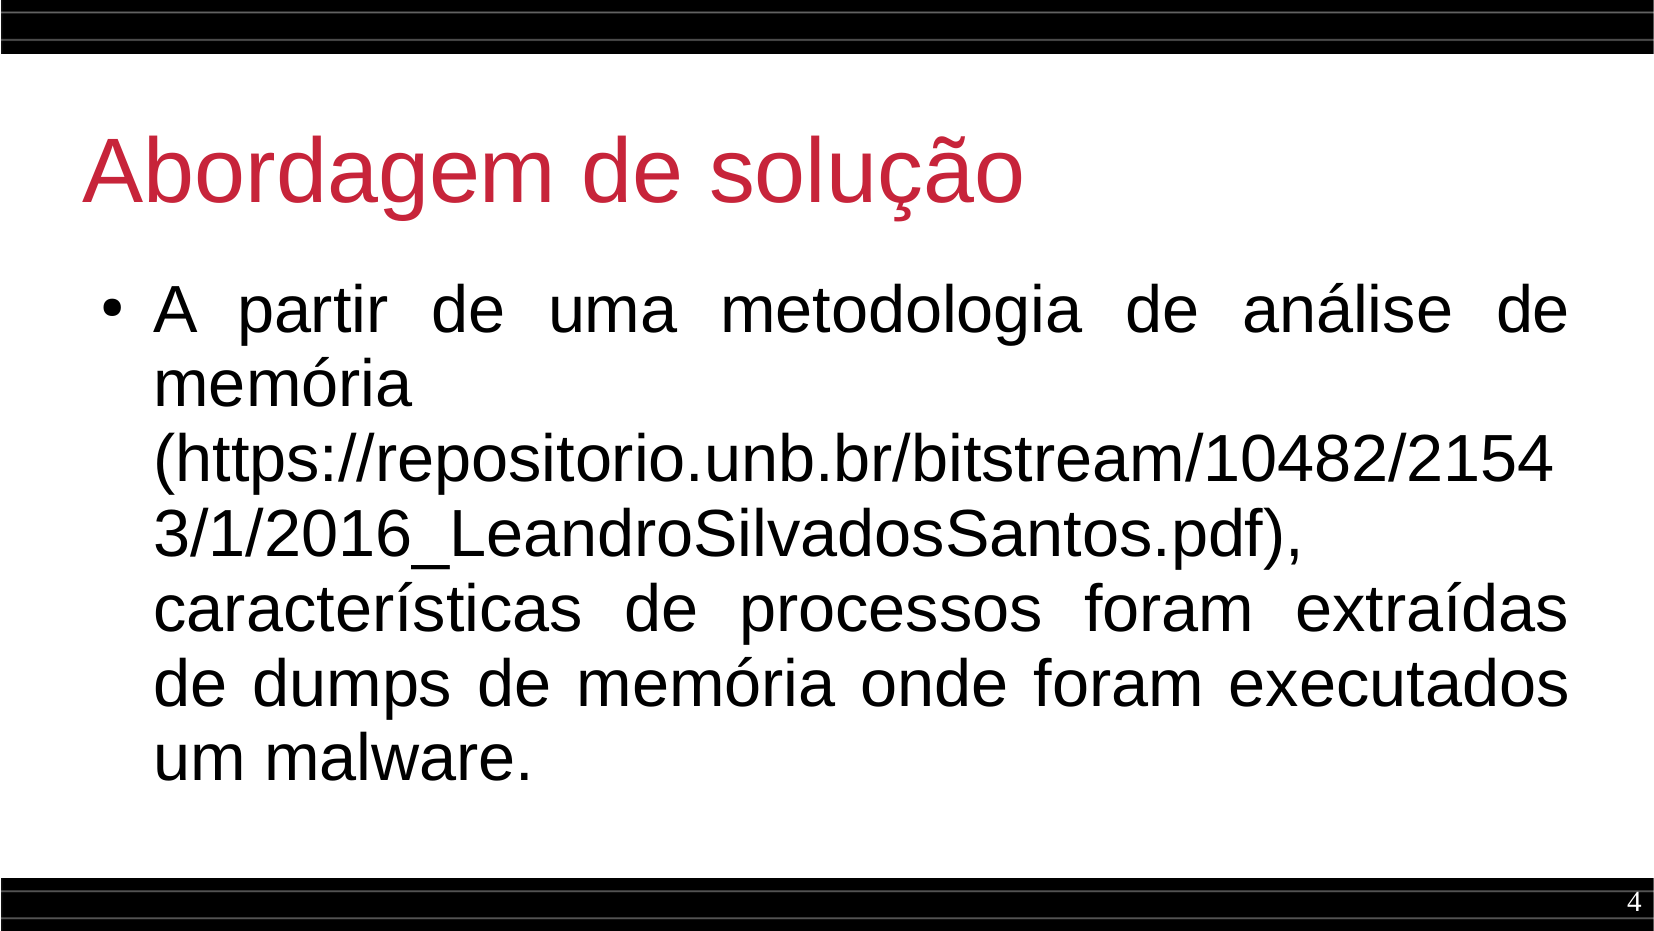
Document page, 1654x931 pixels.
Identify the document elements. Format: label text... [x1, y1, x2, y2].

list A partir de uma metodologia de análise de memória (https://repositorio.unb.br/bitstream/10482/21543/1/2016_LeandroSilvadosSantos.pdf), características de processos foram extraídas de dumps de memória onde foram executados um malware. [82, 271, 1571, 851]
title Abordagem de solução [82, 92, 1571, 249]
picture [1, 0, 1654, 54]
picture [1, 878, 1654, 931]
